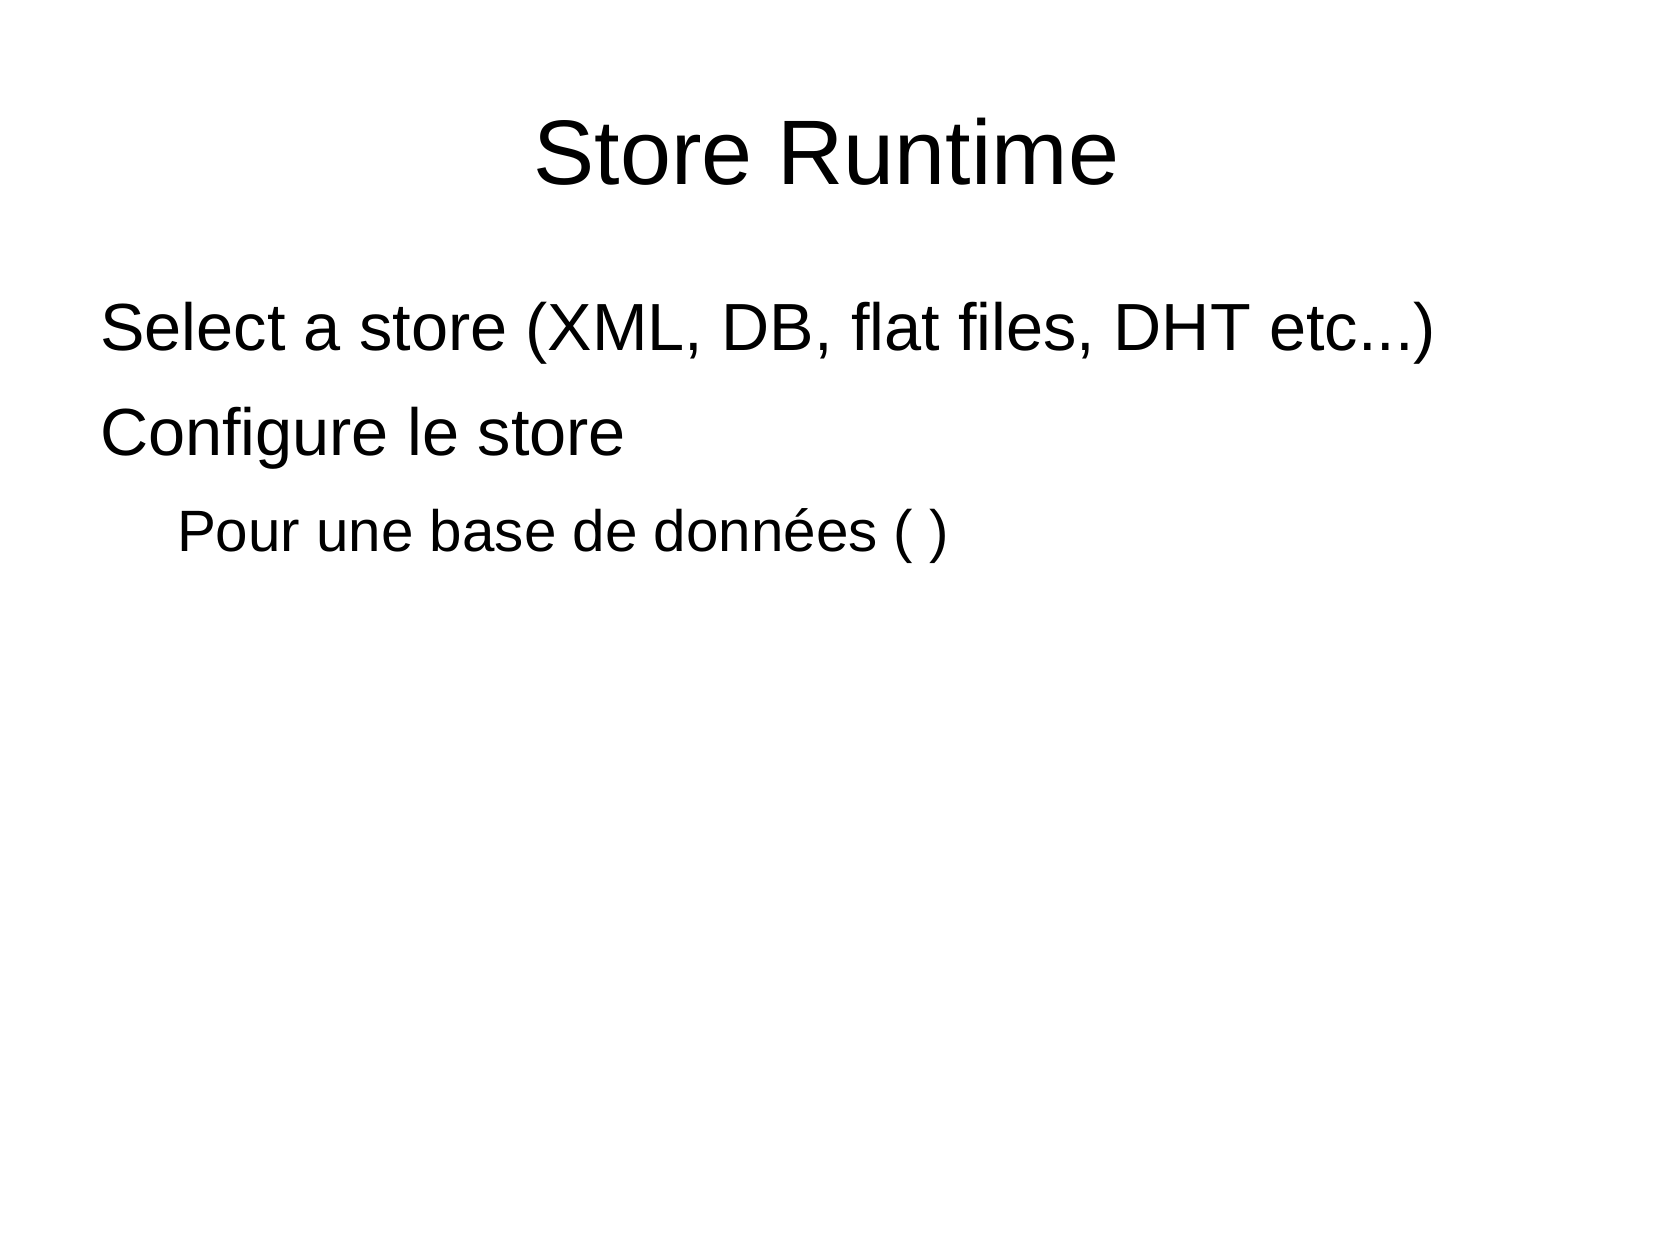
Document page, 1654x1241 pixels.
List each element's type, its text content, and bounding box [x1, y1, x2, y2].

title Store Runtime [82, 49, 1571, 257]
list Select a store (XML, DB, flat files, DHT etc...) Configure le store Pour une base de données ( ) [82, 290, 1571, 1109]
